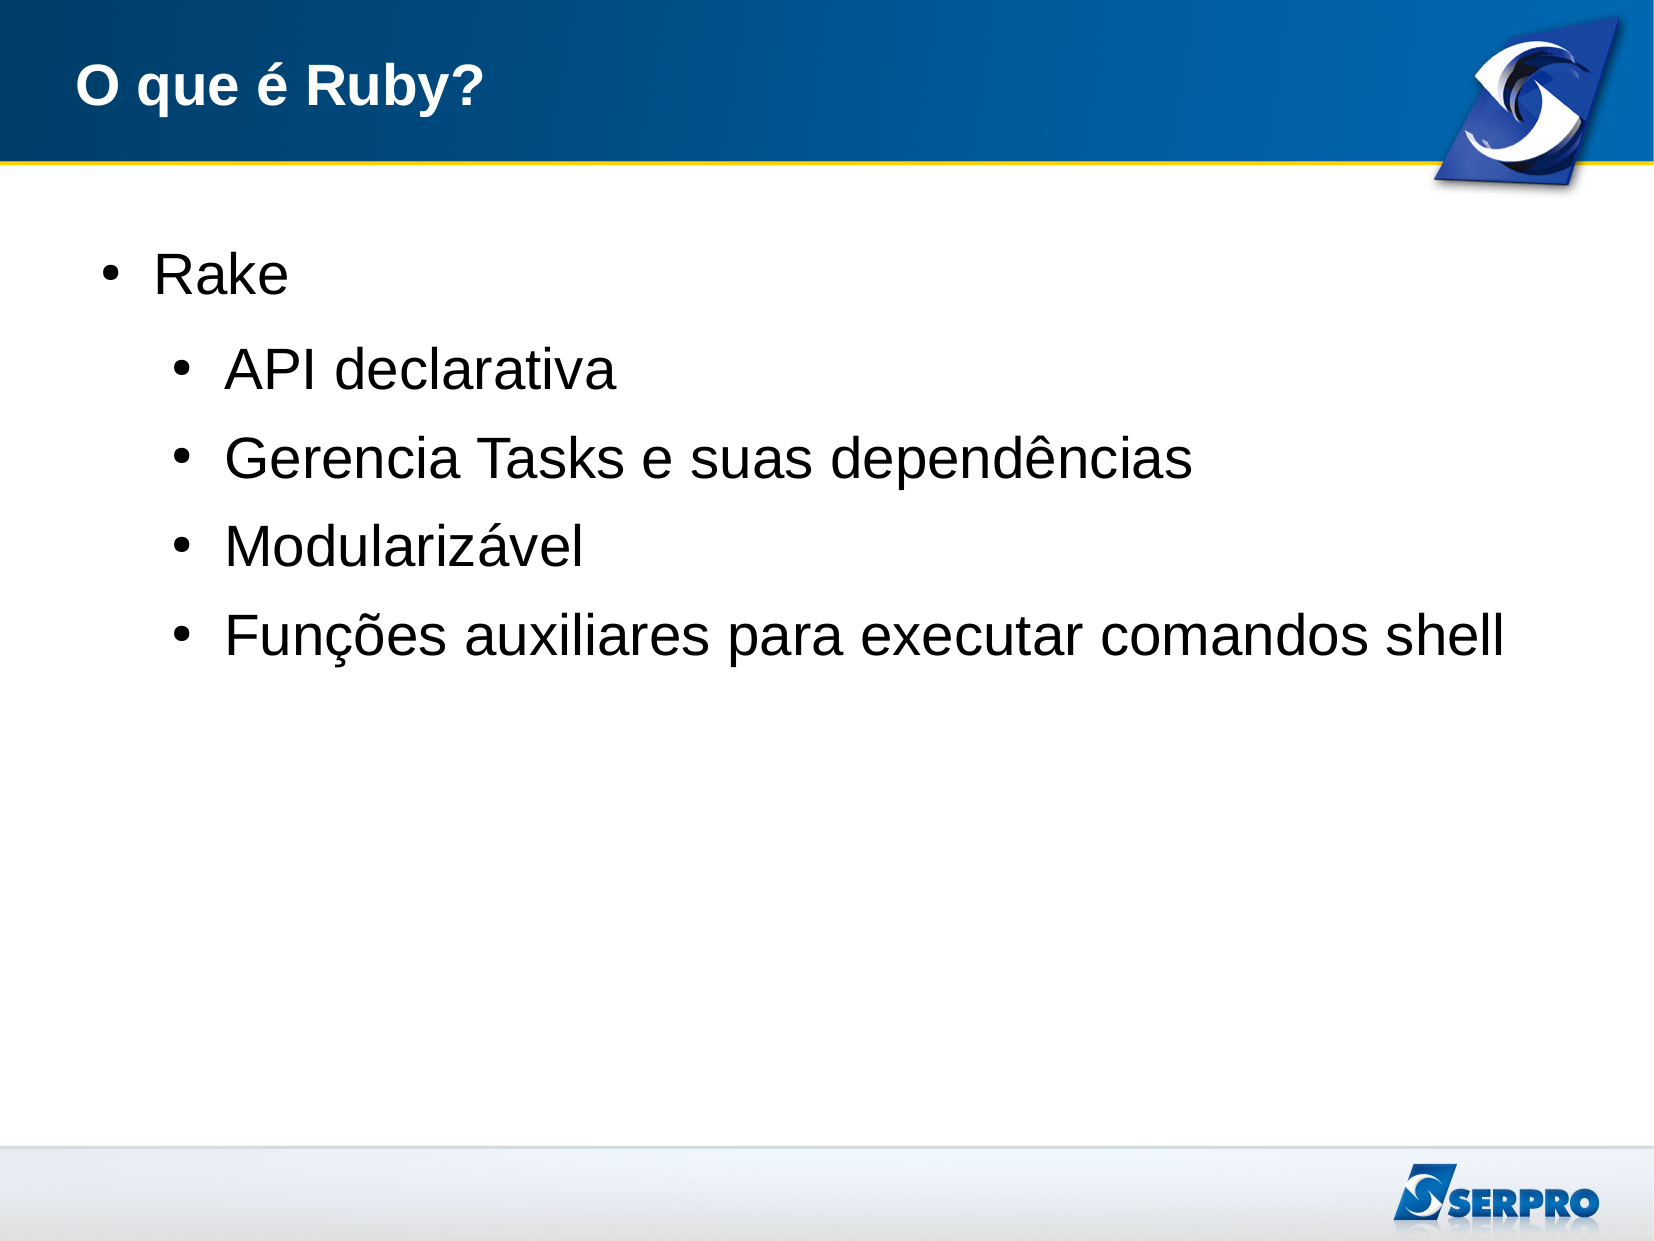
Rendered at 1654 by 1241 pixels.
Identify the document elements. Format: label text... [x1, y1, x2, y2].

list Rake API declarativa Gerencia Tasks e suas dependências Modularizável Funções auxiliares para executar comandos shell [82, 242, 1571, 1111]
title O que é Ruby? [75, 41, 1434, 130]
picture [0, 0, 1654, 1241]
